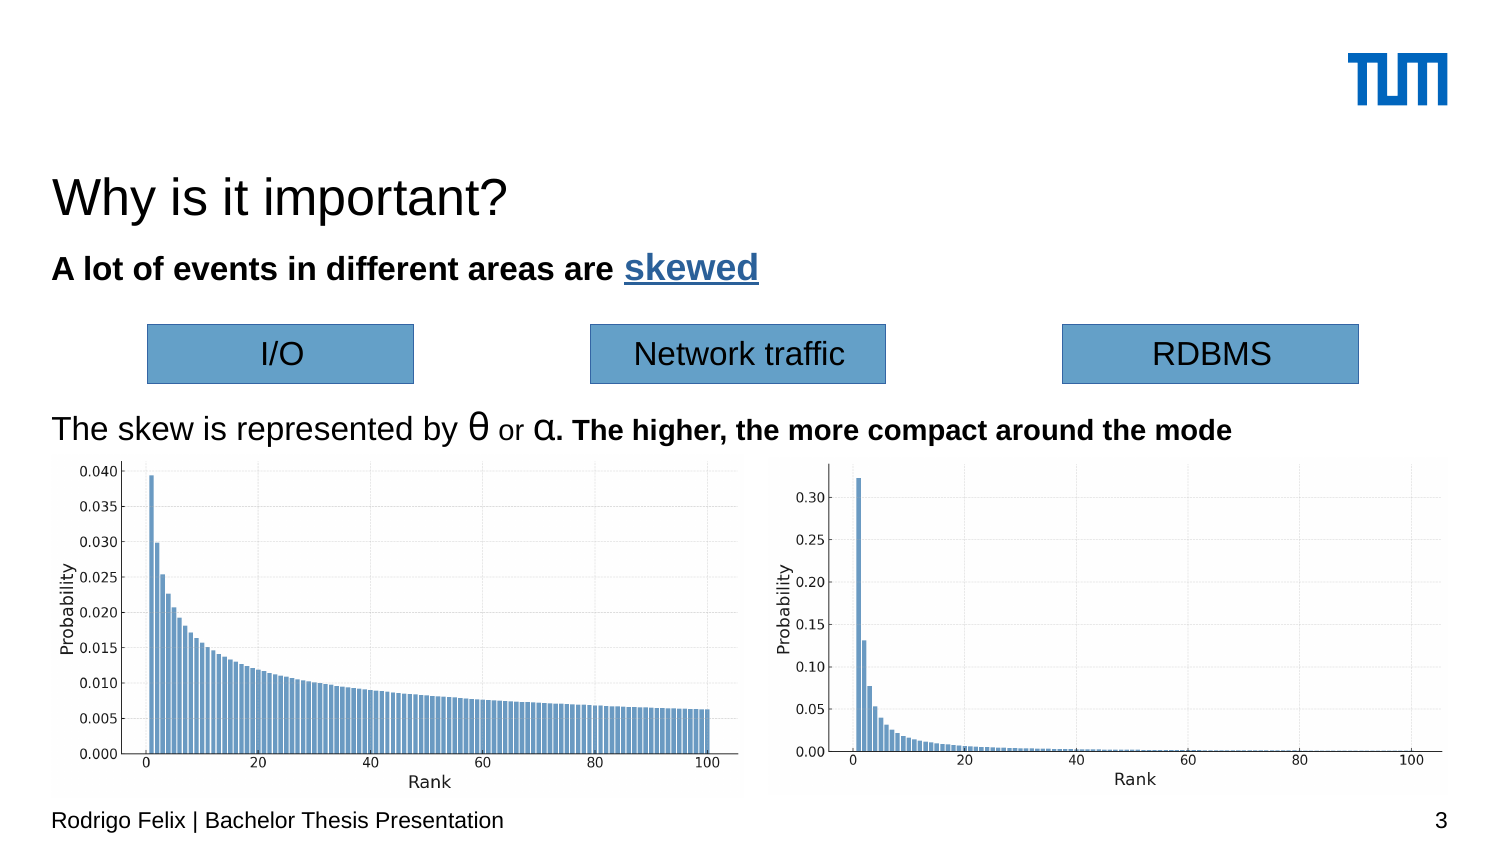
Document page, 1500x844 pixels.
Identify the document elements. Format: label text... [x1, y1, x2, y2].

text_box Network traffic [590, 324, 886, 384]
picture [51, 454, 744, 798]
text_box RDBMS [1062, 324, 1359, 384]
list The skew is represented by θ or α. The higher, the more compact around the mode [51, 395, 1448, 455]
list A lot of events in different areas are skewed [51, 236, 1447, 296]
title Why is it important? [52, 159, 1449, 227]
text_box I/O [147, 324, 414, 384]
picture [768, 457, 1448, 795]
